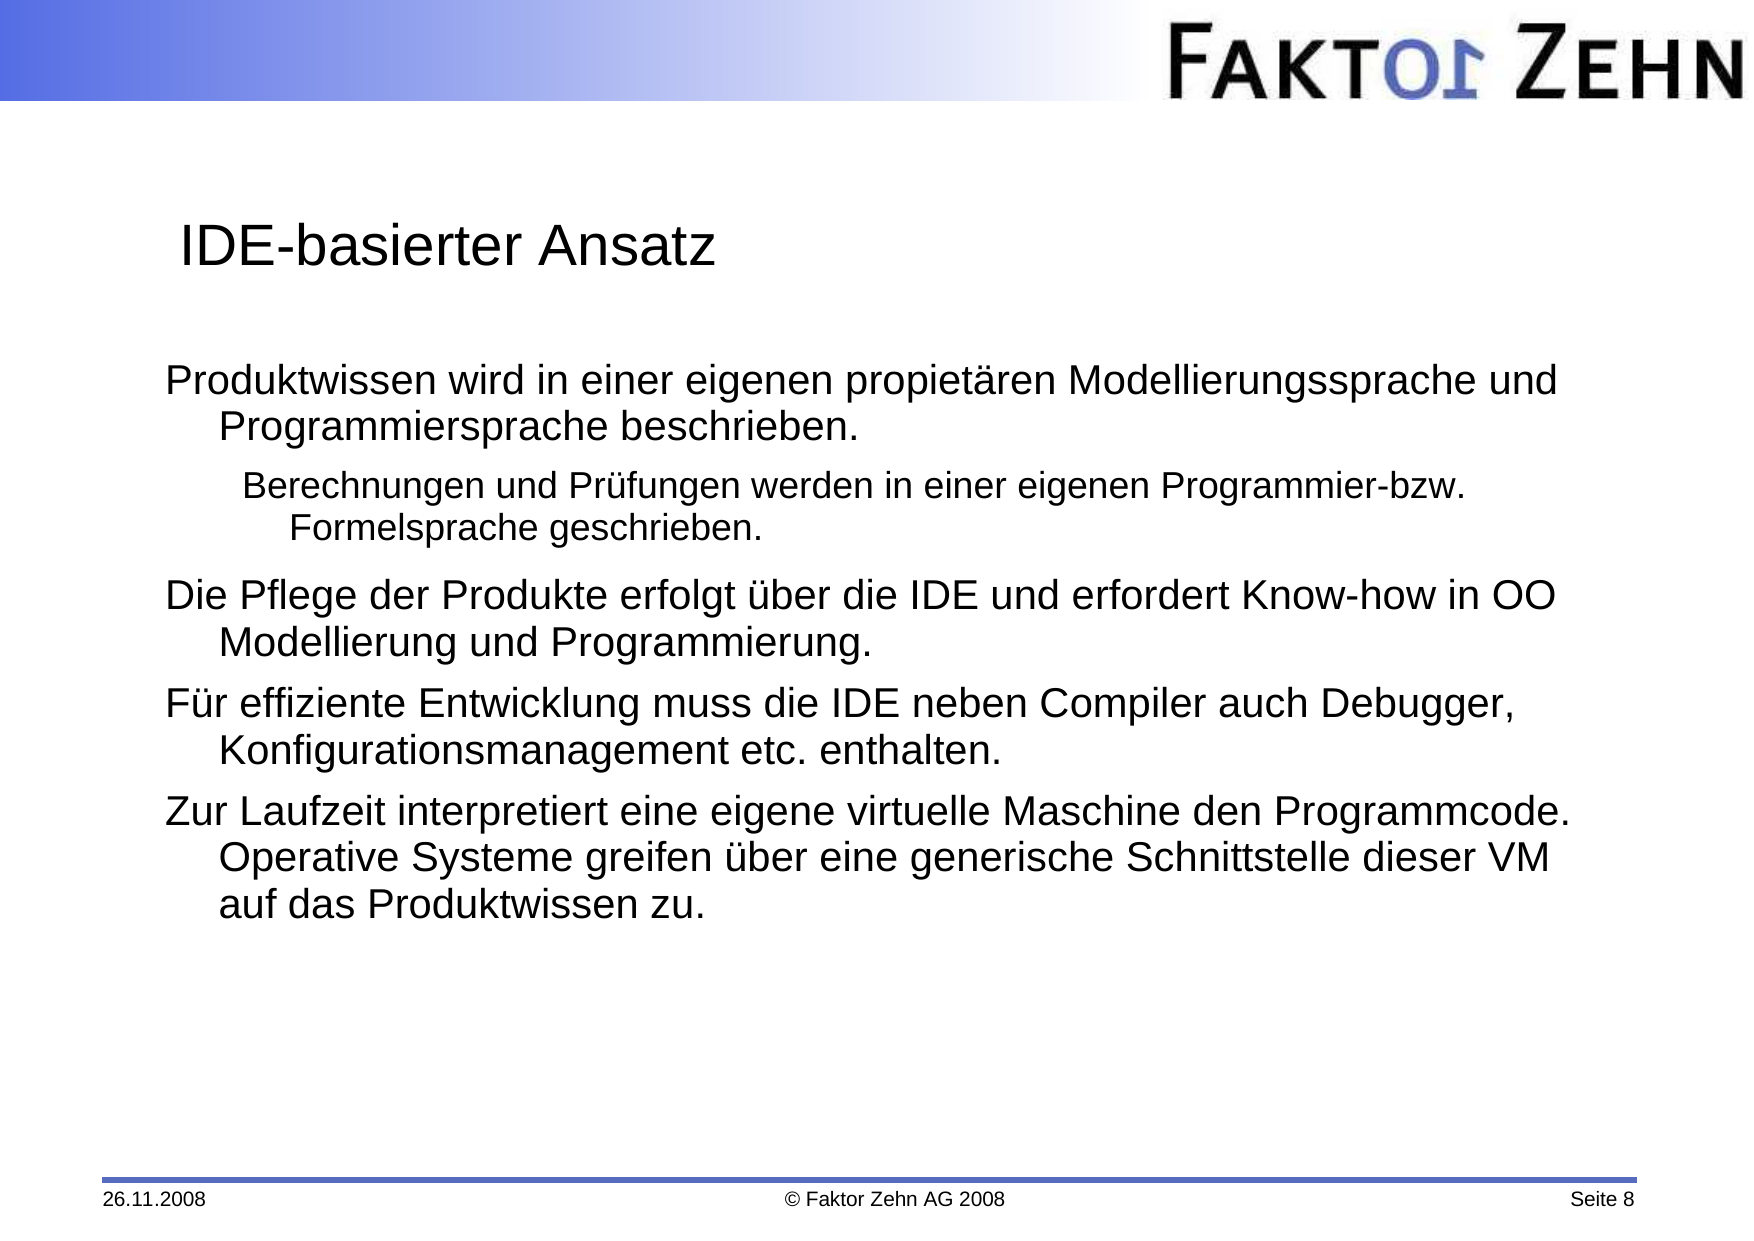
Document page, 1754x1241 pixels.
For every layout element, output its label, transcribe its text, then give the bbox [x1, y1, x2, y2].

list Produktwissen wird in einer eigenen propietären Modellierungssprache und Programmiersprache beschrieben. Berechnungen und Prüfungen werden in einer eigenen Programmier-bzw. Formelsprache geschrieben. Die Pflege der Produkte erfolgt über die IDE und erfordert Know-how in OO Modellierung und Programmierung. Für effiziente Entwicklung muss die IDE neben Compiler auch Debugger, Konfigurationsmanagement etc. enthalten. Zur Laufzeit interpretiert eine eigene virtuelle Maschine den Programmcode. Operative Systeme greifen über eine generische Schnittstelle dieser VM auf das Produktwissen zu. [147, 356, 1593, 1063]
picture [1162, 7, 1752, 100]
title IDE-basierter Ansatz [179, 142, 1576, 349]
